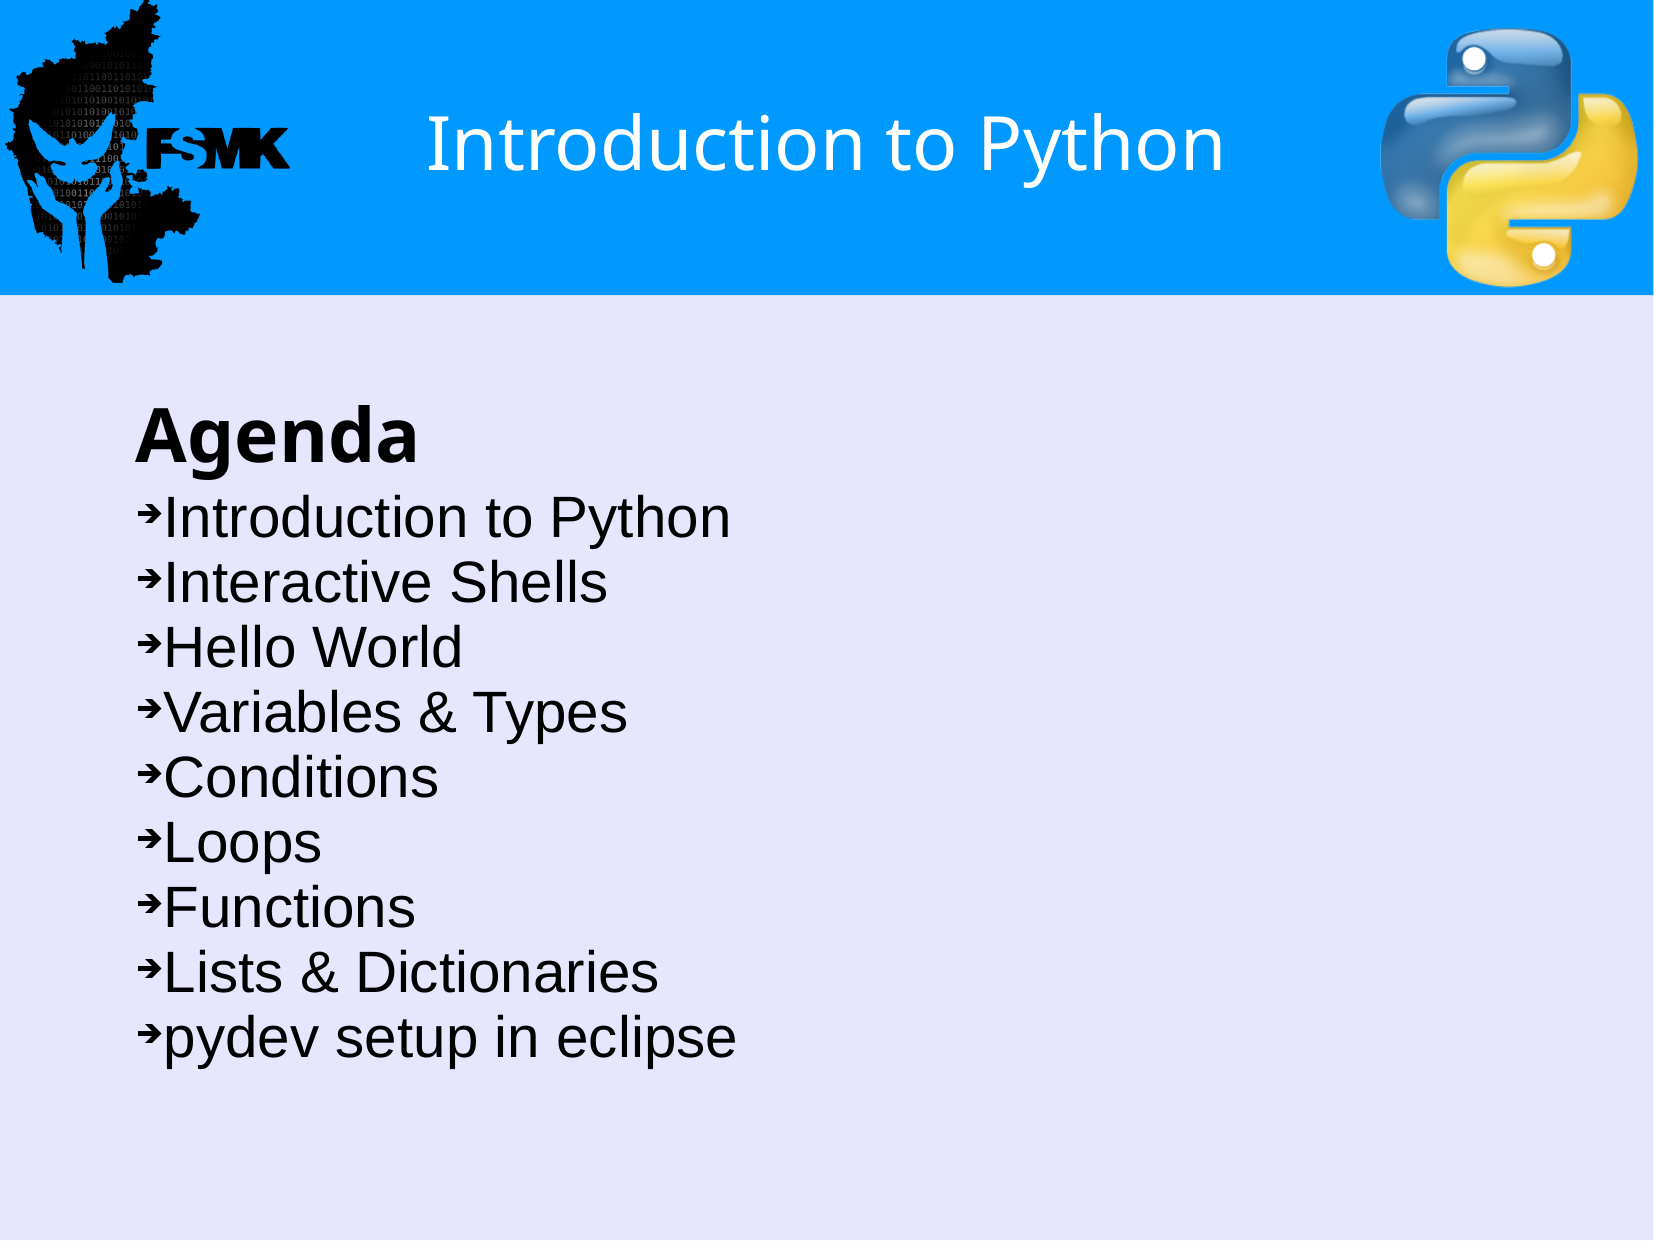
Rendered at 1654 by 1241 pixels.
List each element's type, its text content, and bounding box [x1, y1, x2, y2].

text_box [0, 295, 1654, 1241]
title Introduction to Python [0, 0, 1346, 295]
picture [5, 0, 290, 283]
picture [1346, 0, 1654, 295]
text_box Agenda Introduction to Python Interactive Shells Hello World Variables & Types Conditions Loops Functions Lists & Dictionaries pydev setup in eclipse [135, 342, 1176, 1111]
